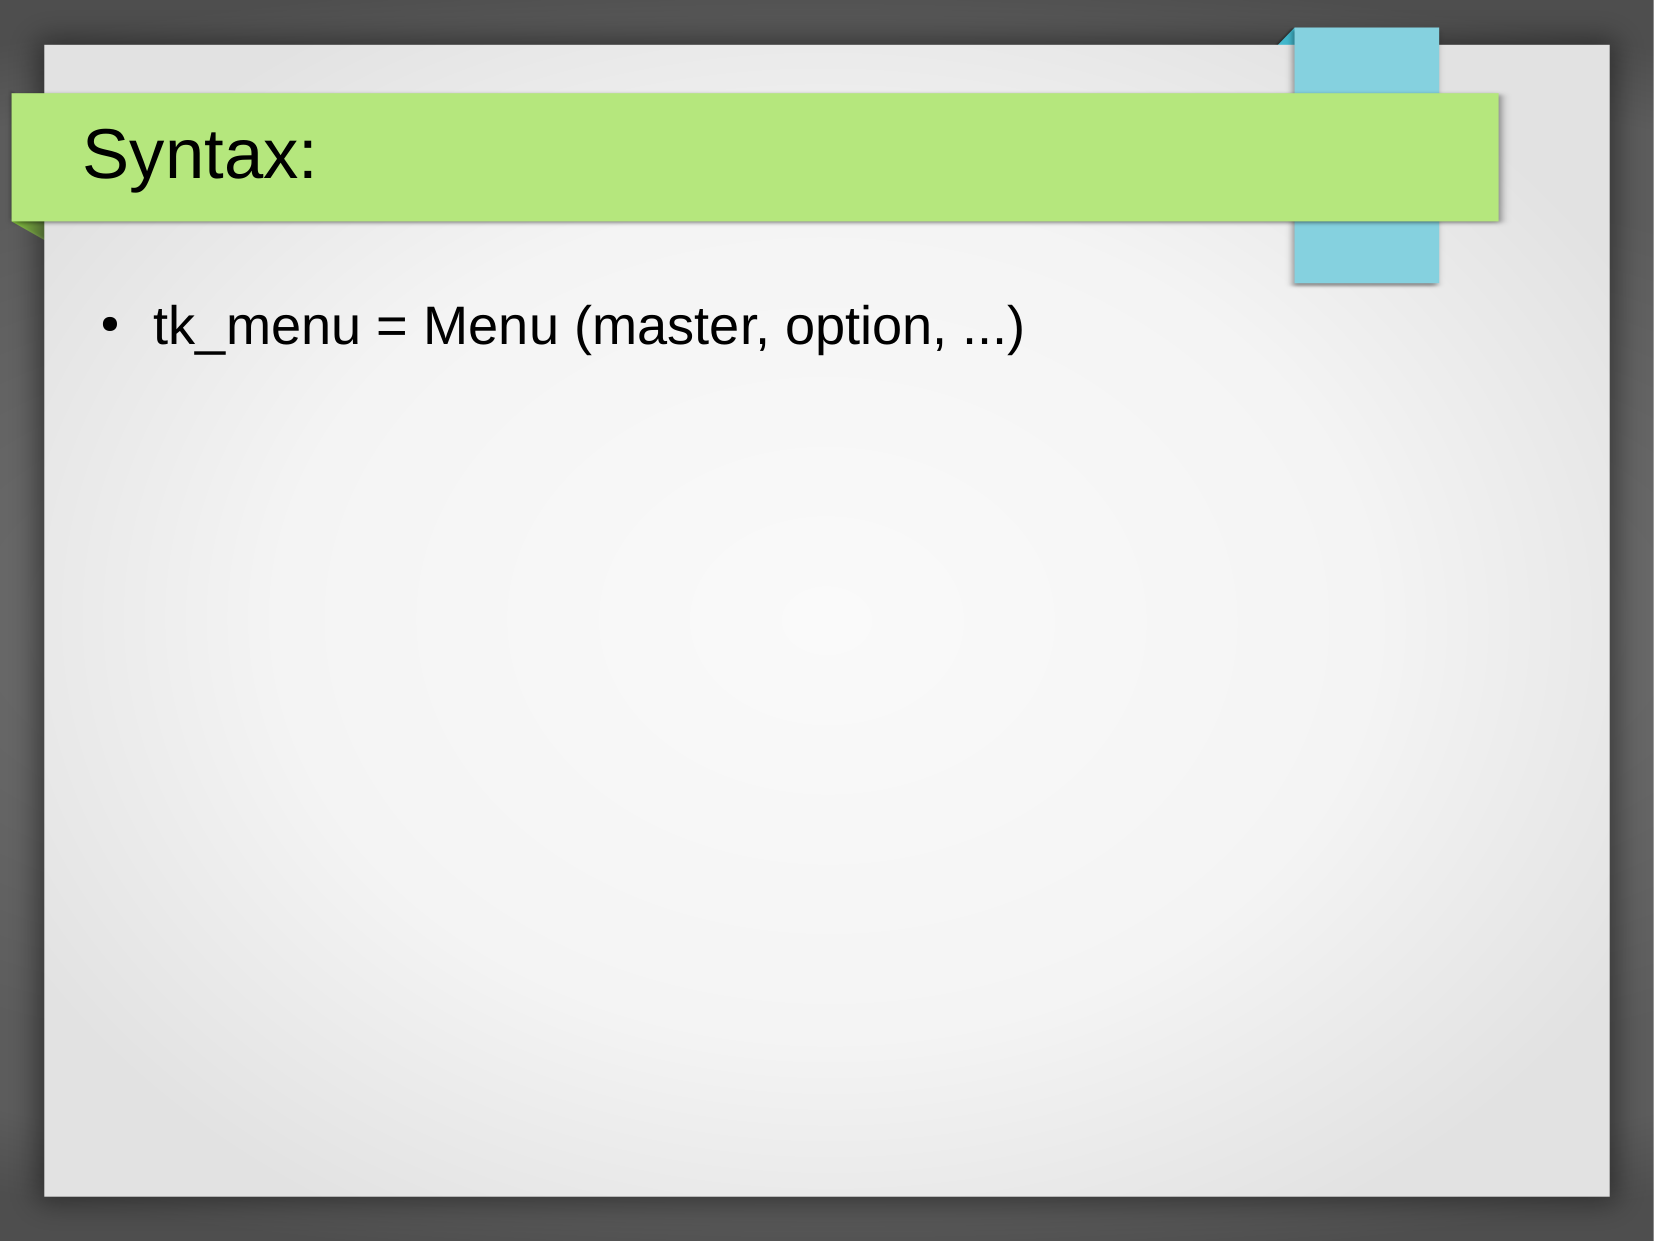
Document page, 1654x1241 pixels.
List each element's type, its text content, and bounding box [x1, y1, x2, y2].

list tk_menu = Menu (master, option, ...) [82, 295, 1571, 1015]
title Syntax: [82, 94, 1264, 213]
picture [0, 0, 1654, 1241]
